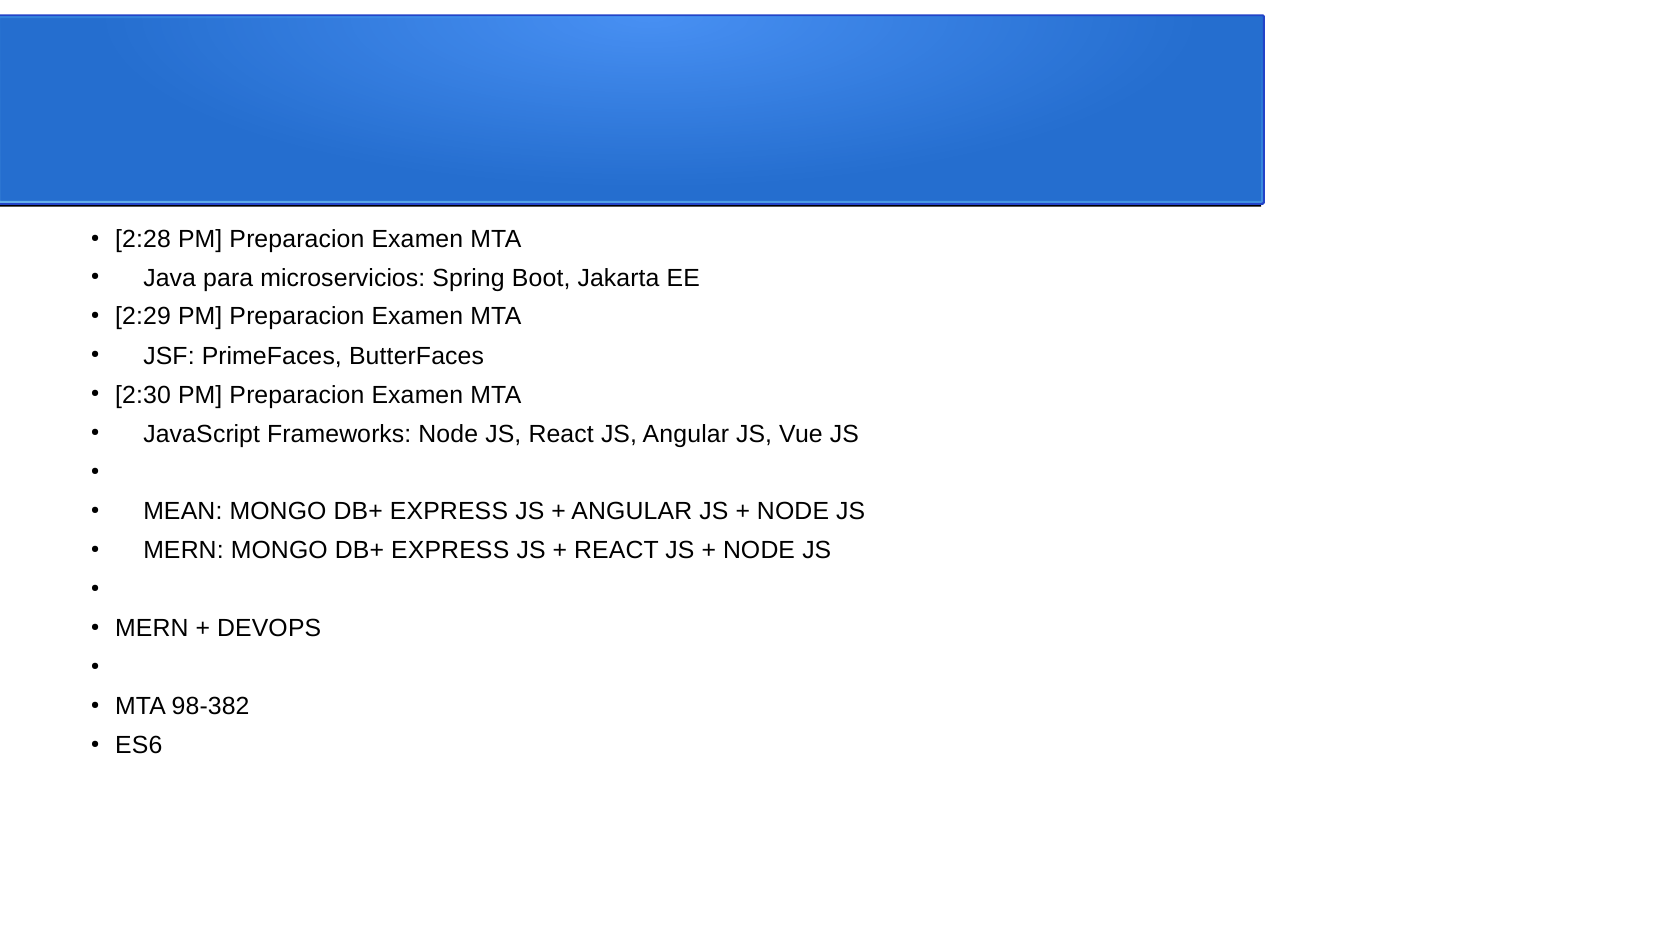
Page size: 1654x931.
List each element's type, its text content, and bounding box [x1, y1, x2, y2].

list [2:28 PM] Preparacion Examen MTA Java para microservicios: Spring Boot, Jakarta EE ​[2:29 PM] Preparacion Examen MTA JSF: PrimeFaces, ButterFaces ​[2:30 PM] Preparacion Examen MTA JavaScript Frameworks: Node JS, React JS, Angular JS, Vue JS MEAN: MONGO DB+ EXPRESS JS + ANGULAR JS + NODE JS MERN: MONGO DB+ EXPRESS JS + REACT JS + NODE JS MERN + DEVOPS MTA 98-382 ES6 [82, 224, 1571, 764]
